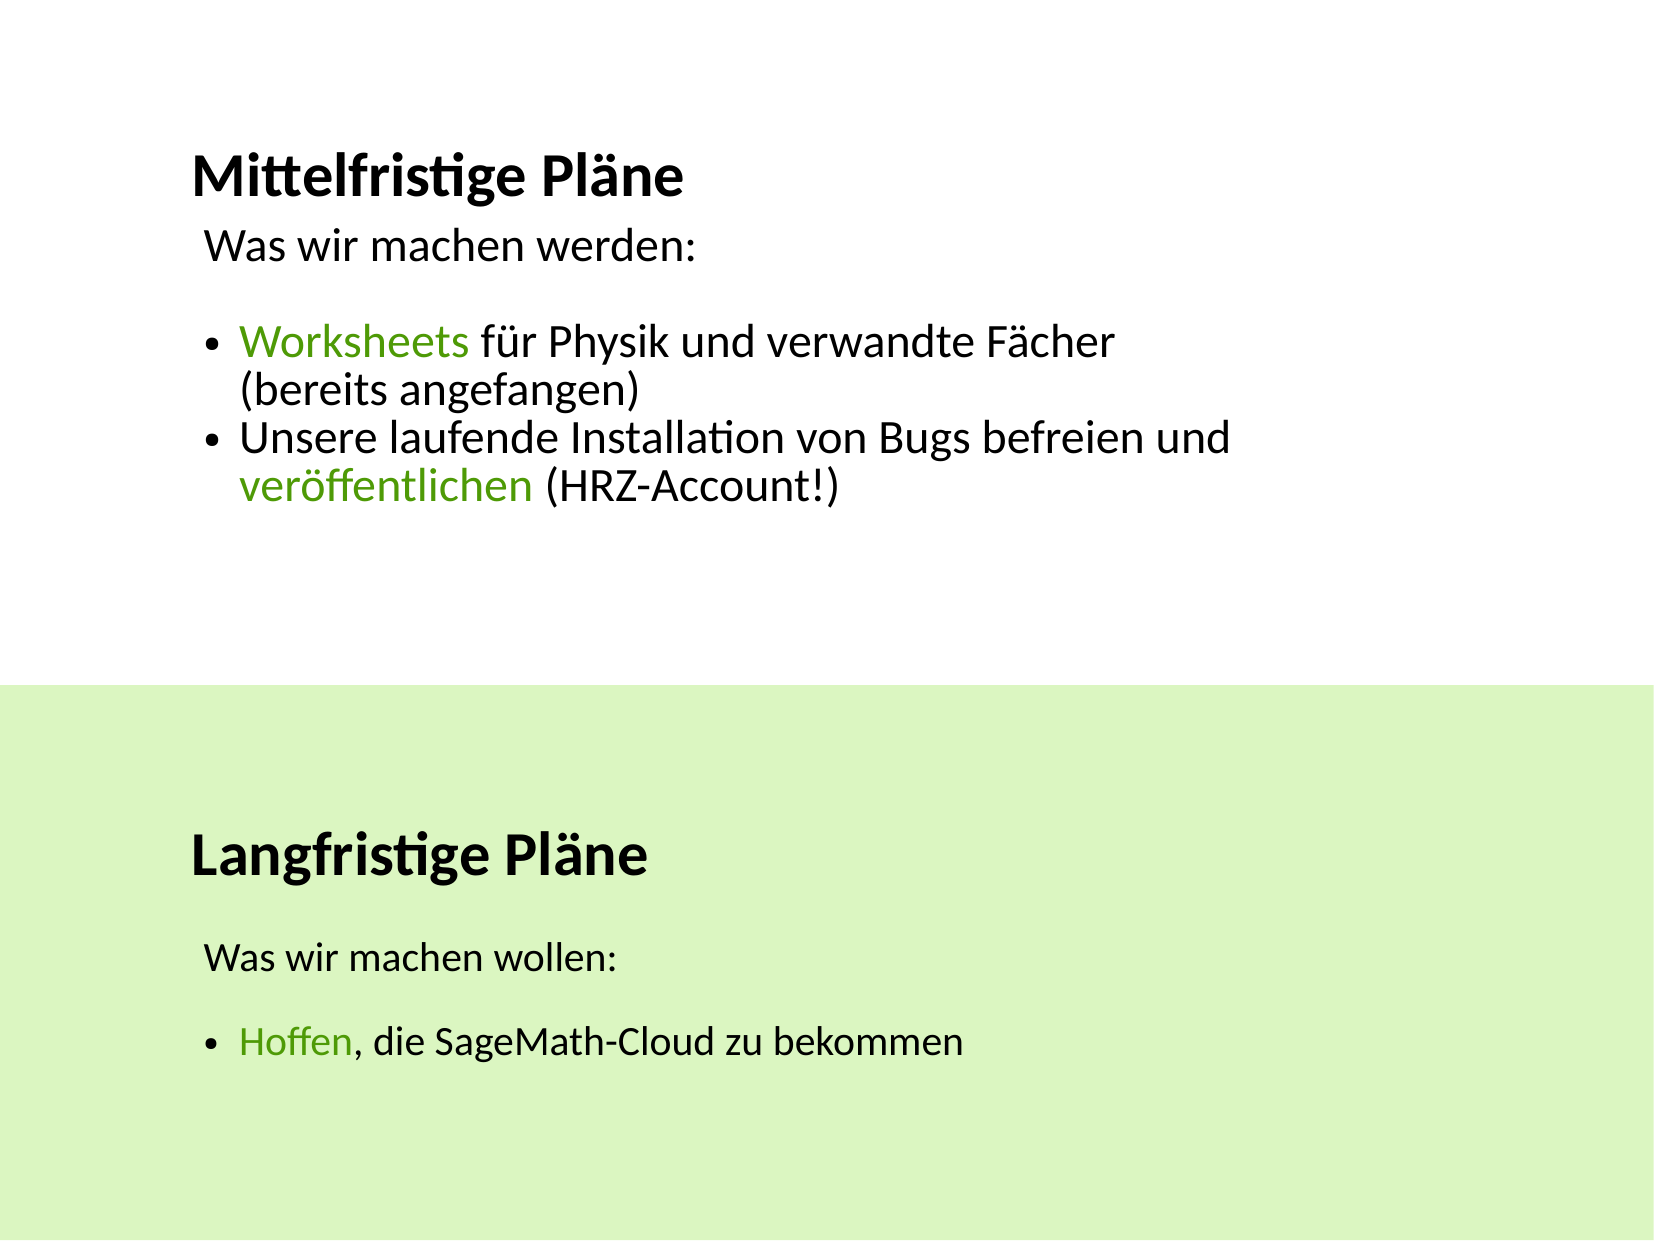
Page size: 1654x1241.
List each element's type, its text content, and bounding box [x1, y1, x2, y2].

text_box Was wir machen werden: Worksheets für Physik und verwandte Fächer (bereits angefangen) Unsere laufende Installation von Bugs befreien und veröffentlichen (HRZ-Account!) [188, 218, 1323, 810]
text_box Langfristige Pläne [177, 820, 665, 899]
text_box [0, 685, 1654, 1241]
text_box Mittelfristige Pläne [177, 141, 701, 220]
text_box Was wir machen wollen: Hoffen, die SageMath-Cloud zu bekommen [188, 933, 1300, 1158]
